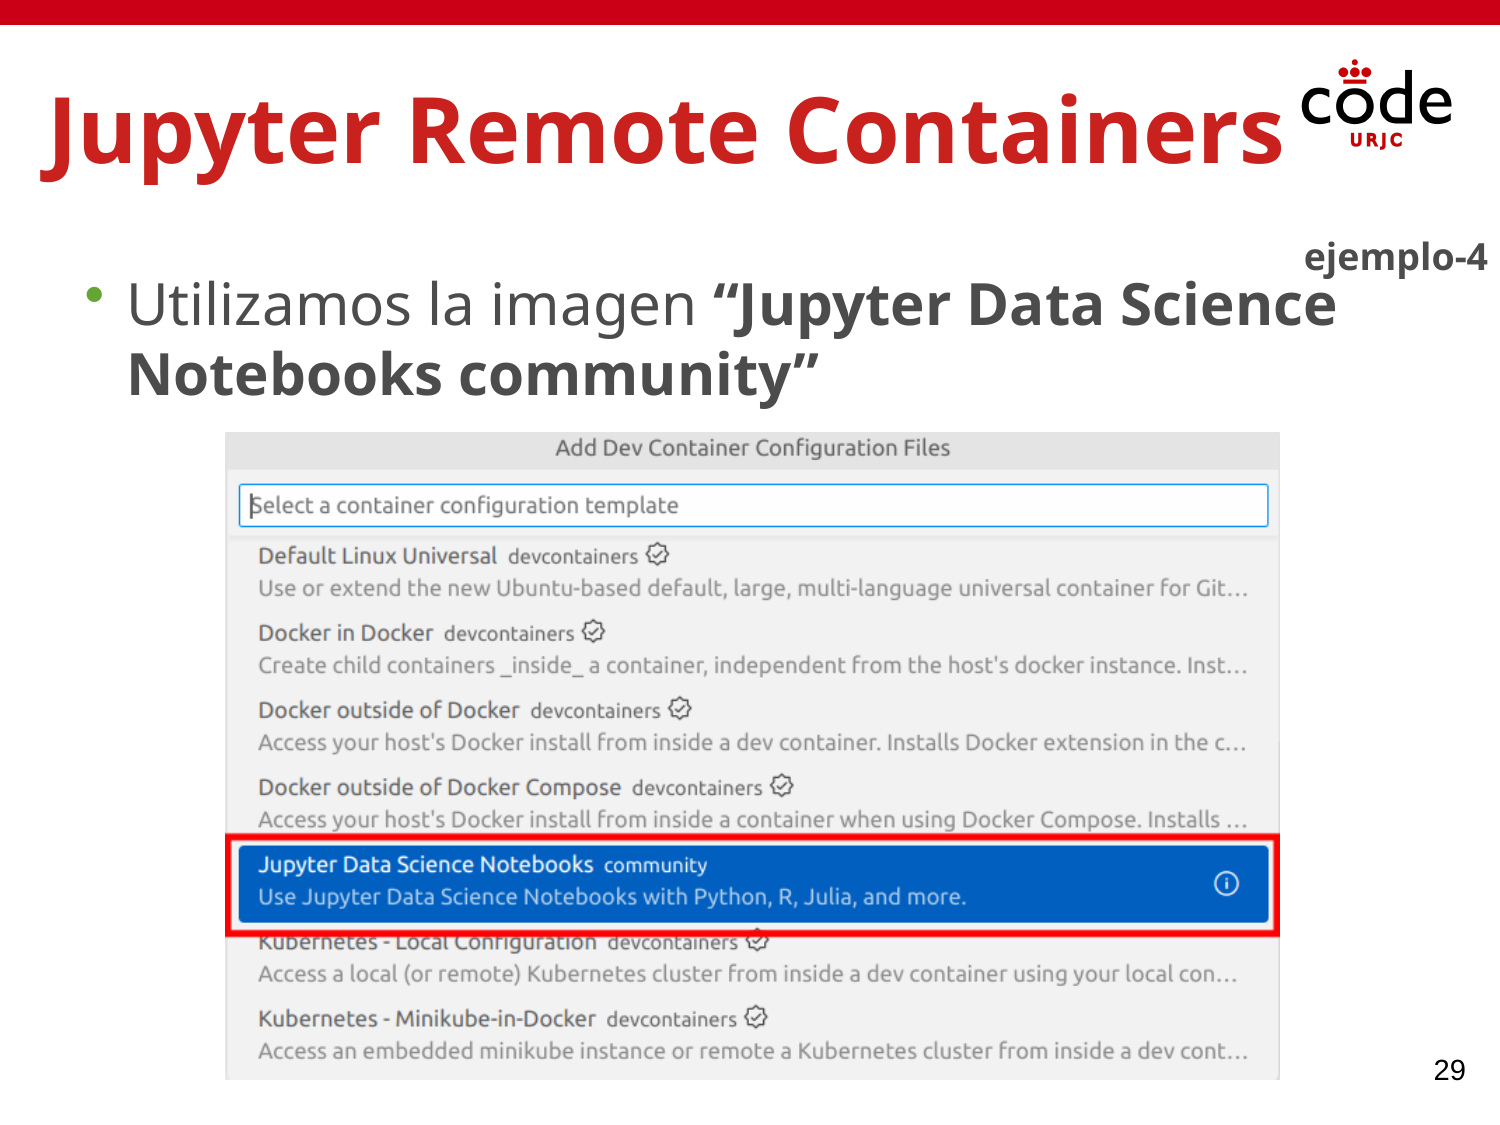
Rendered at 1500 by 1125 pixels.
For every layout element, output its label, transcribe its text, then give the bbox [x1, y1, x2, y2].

text_box ejemplo-4 [1289, 223, 1500, 287]
title Jupyter Remote Containers [32, 79, 1413, 189]
list Utilizamos la imagen “Jupyter Data Science Notebooks community” [51, 259, 1436, 1006]
picture [225, 432, 1280, 1081]
picture [1284, 50, 1468, 161]
